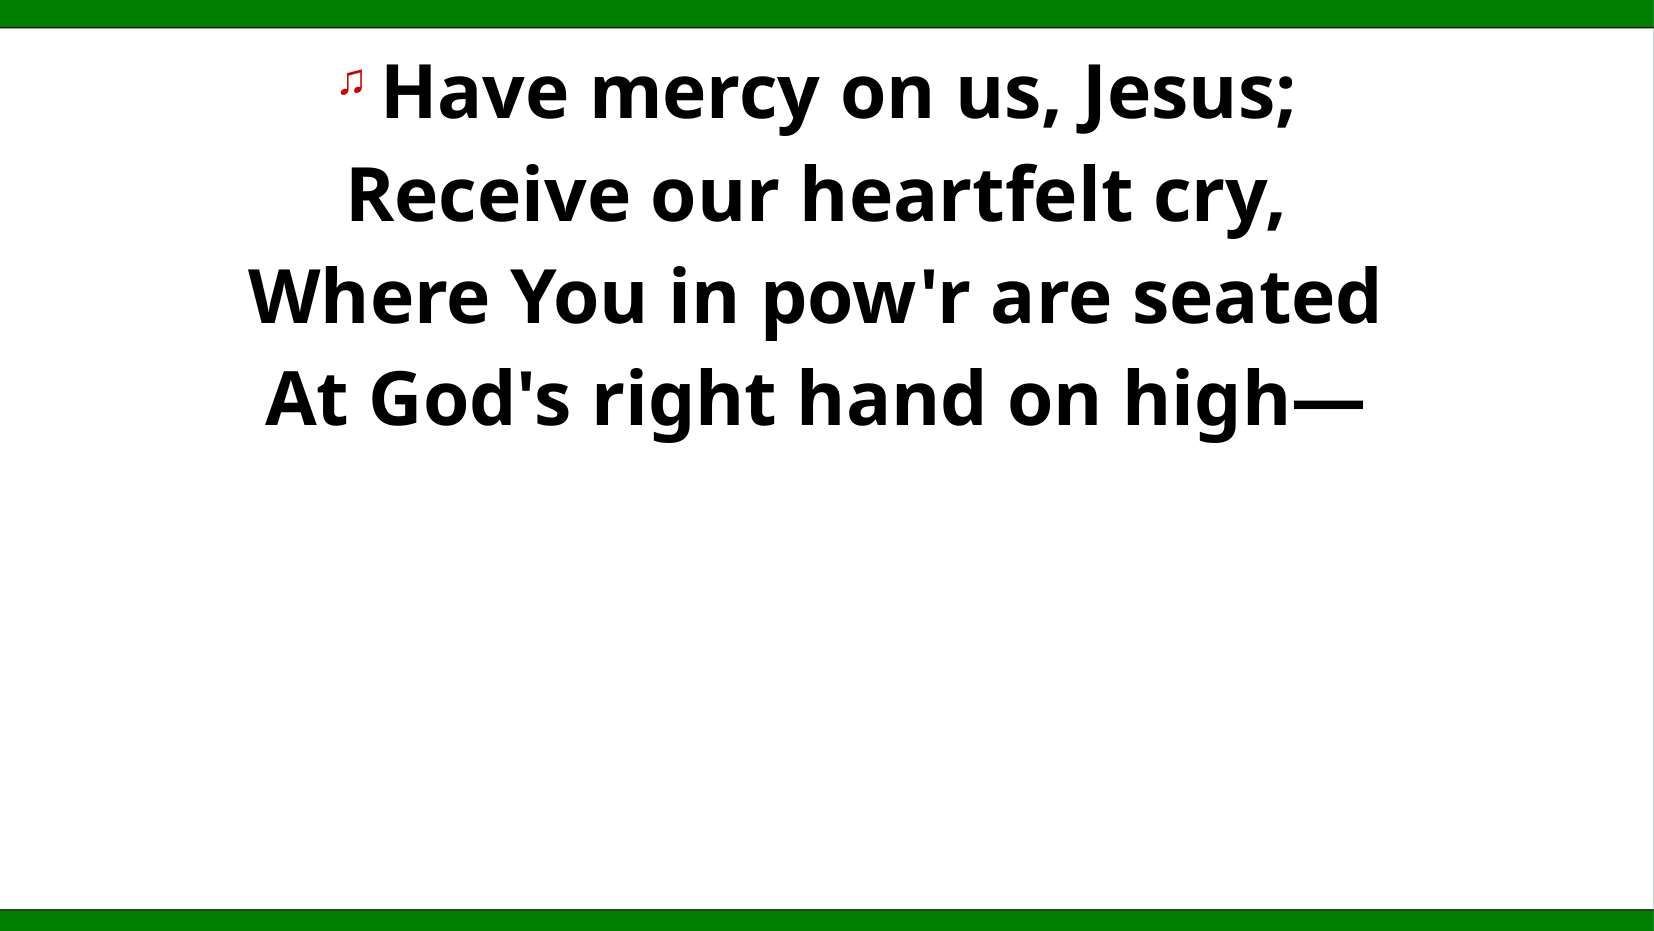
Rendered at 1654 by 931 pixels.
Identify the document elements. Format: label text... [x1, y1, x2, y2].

text_box ♫ Have mercy on us, Jesus; Receive our heartfelt cry, Where You in pow'r are seated At God's right hand on high— [103, 31, 1529, 446]
picture [0, 0, 1654, 931]
